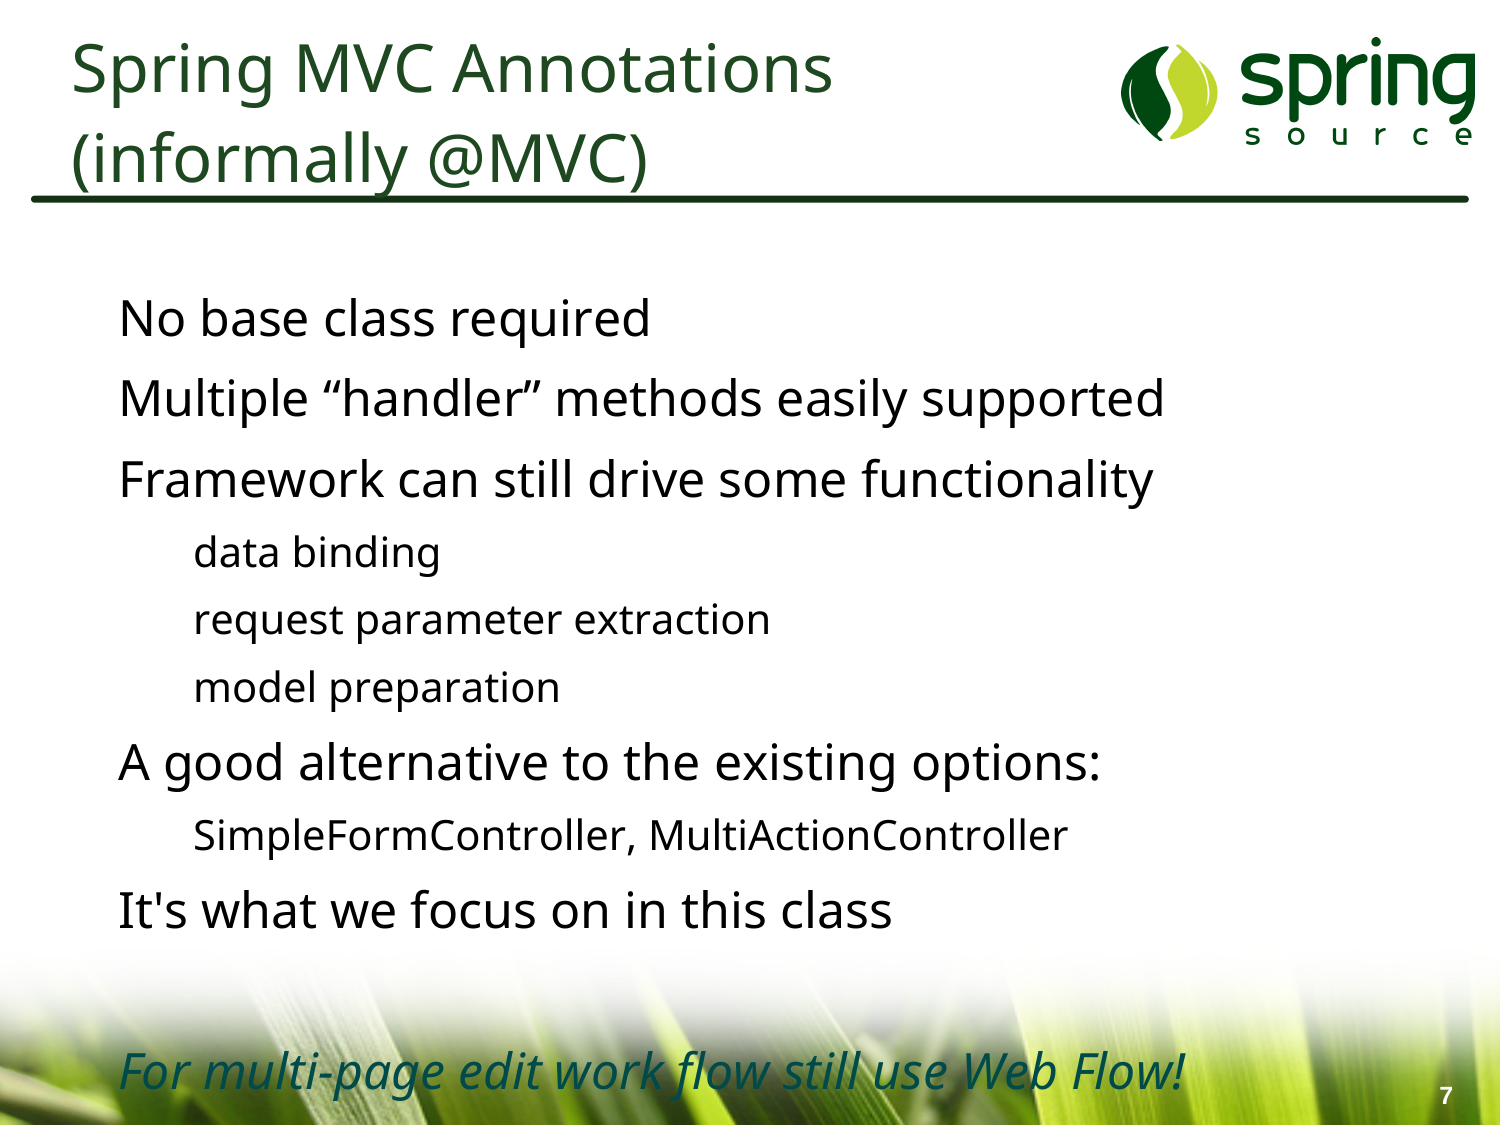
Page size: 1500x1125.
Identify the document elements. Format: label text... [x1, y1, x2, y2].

picture [1121, 37, 1475, 145]
title Spring MVC Annotations (informally @MVC) [56, 13, 1089, 191]
list No base class required Multiple “handler” methods easily supported Framework can still drive some functionality data binding request parameter extraction model preparation A good alternative to the existing options: SimpleFormController, MultiActionController It's what we focus on in this class For multi-page edit work flow still use Web Flow! [103, 275, 1394, 1035]
picture [0, 944, 1500, 1125]
